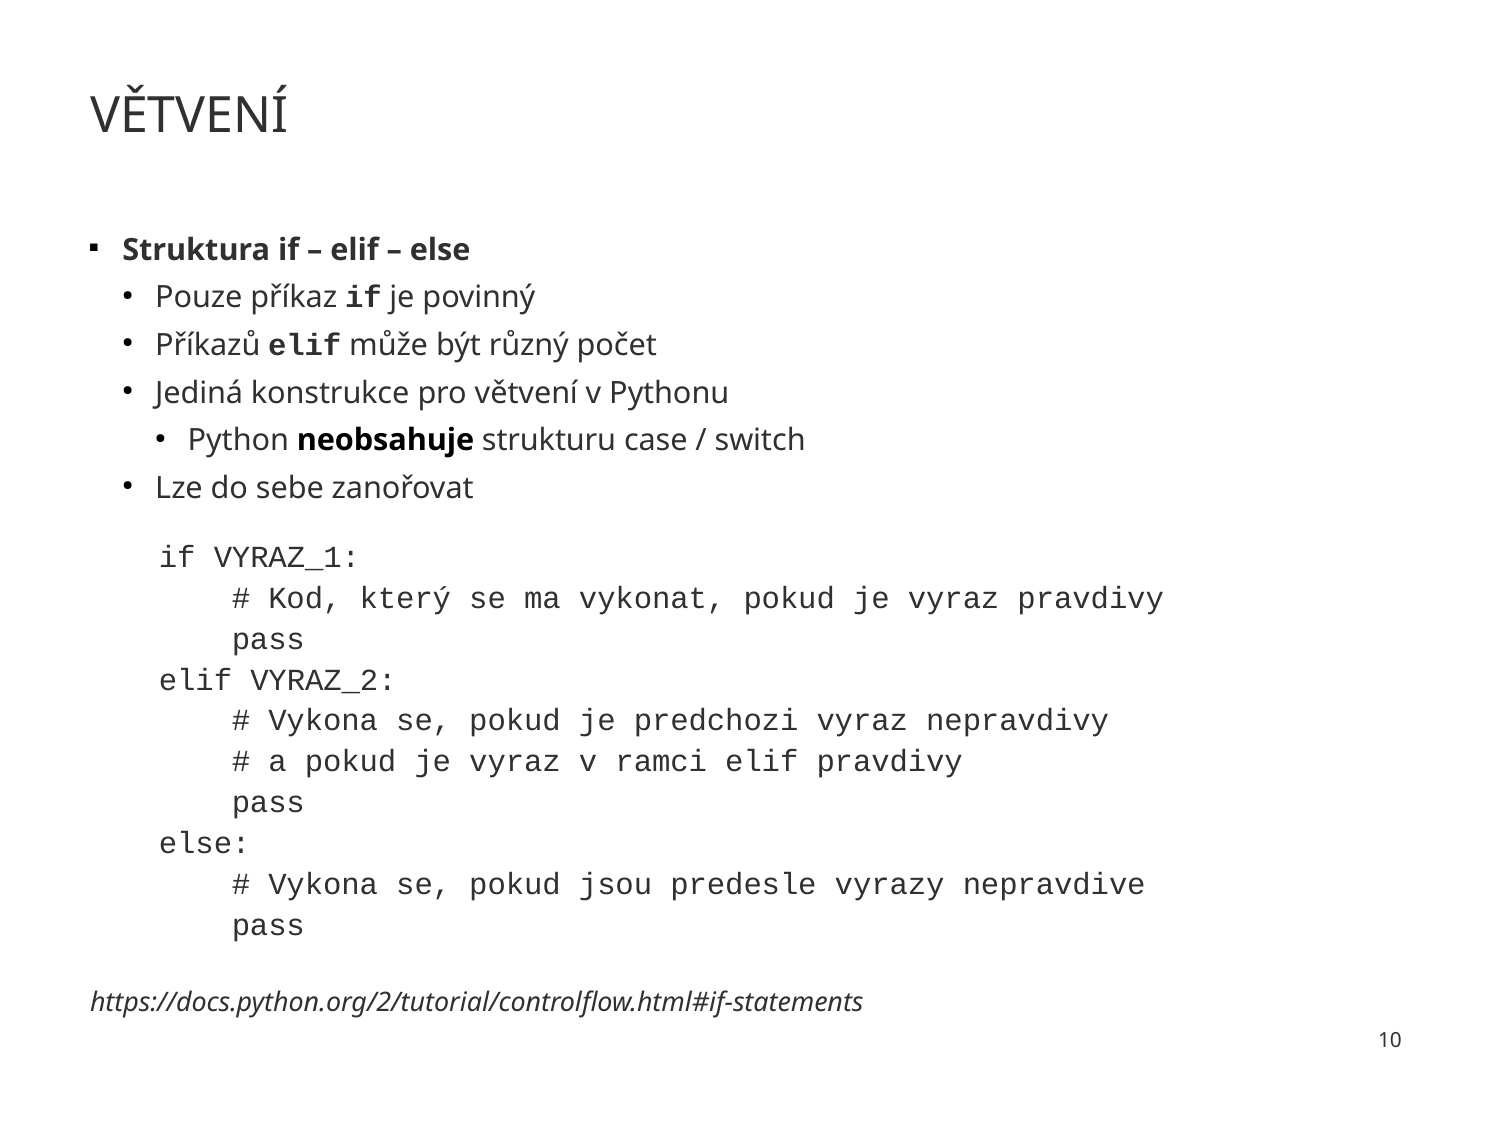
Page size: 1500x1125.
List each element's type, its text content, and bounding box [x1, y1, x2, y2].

slide_number <číslo> [1343, 1010, 1417, 1071]
title Větvení [75, 66, 1223, 161]
list Struktura if – elif – else Pouze příkaz if je povinný Příkazů elif může být různý počet Jediná konstrukce pro větvení v Pythonu Python neobsahuje strukturu case / switch Lze do sebe zanořovat if VYRAZ_1: # Kod, který se ma vykonat, pokud je vyraz pravdivy pass elif VYRAZ_2: # Vykona se, pokud je predchozi vyraz nepravdivy # a pokud je vyraz v ramci elif pravdivy pass else: # Vykona se, pokud jsou predesle vyrazy nepravdive pass https://docs.python.org/2/tutorial/controlflow.html#if-statements [75, 219, 1329, 1035]
